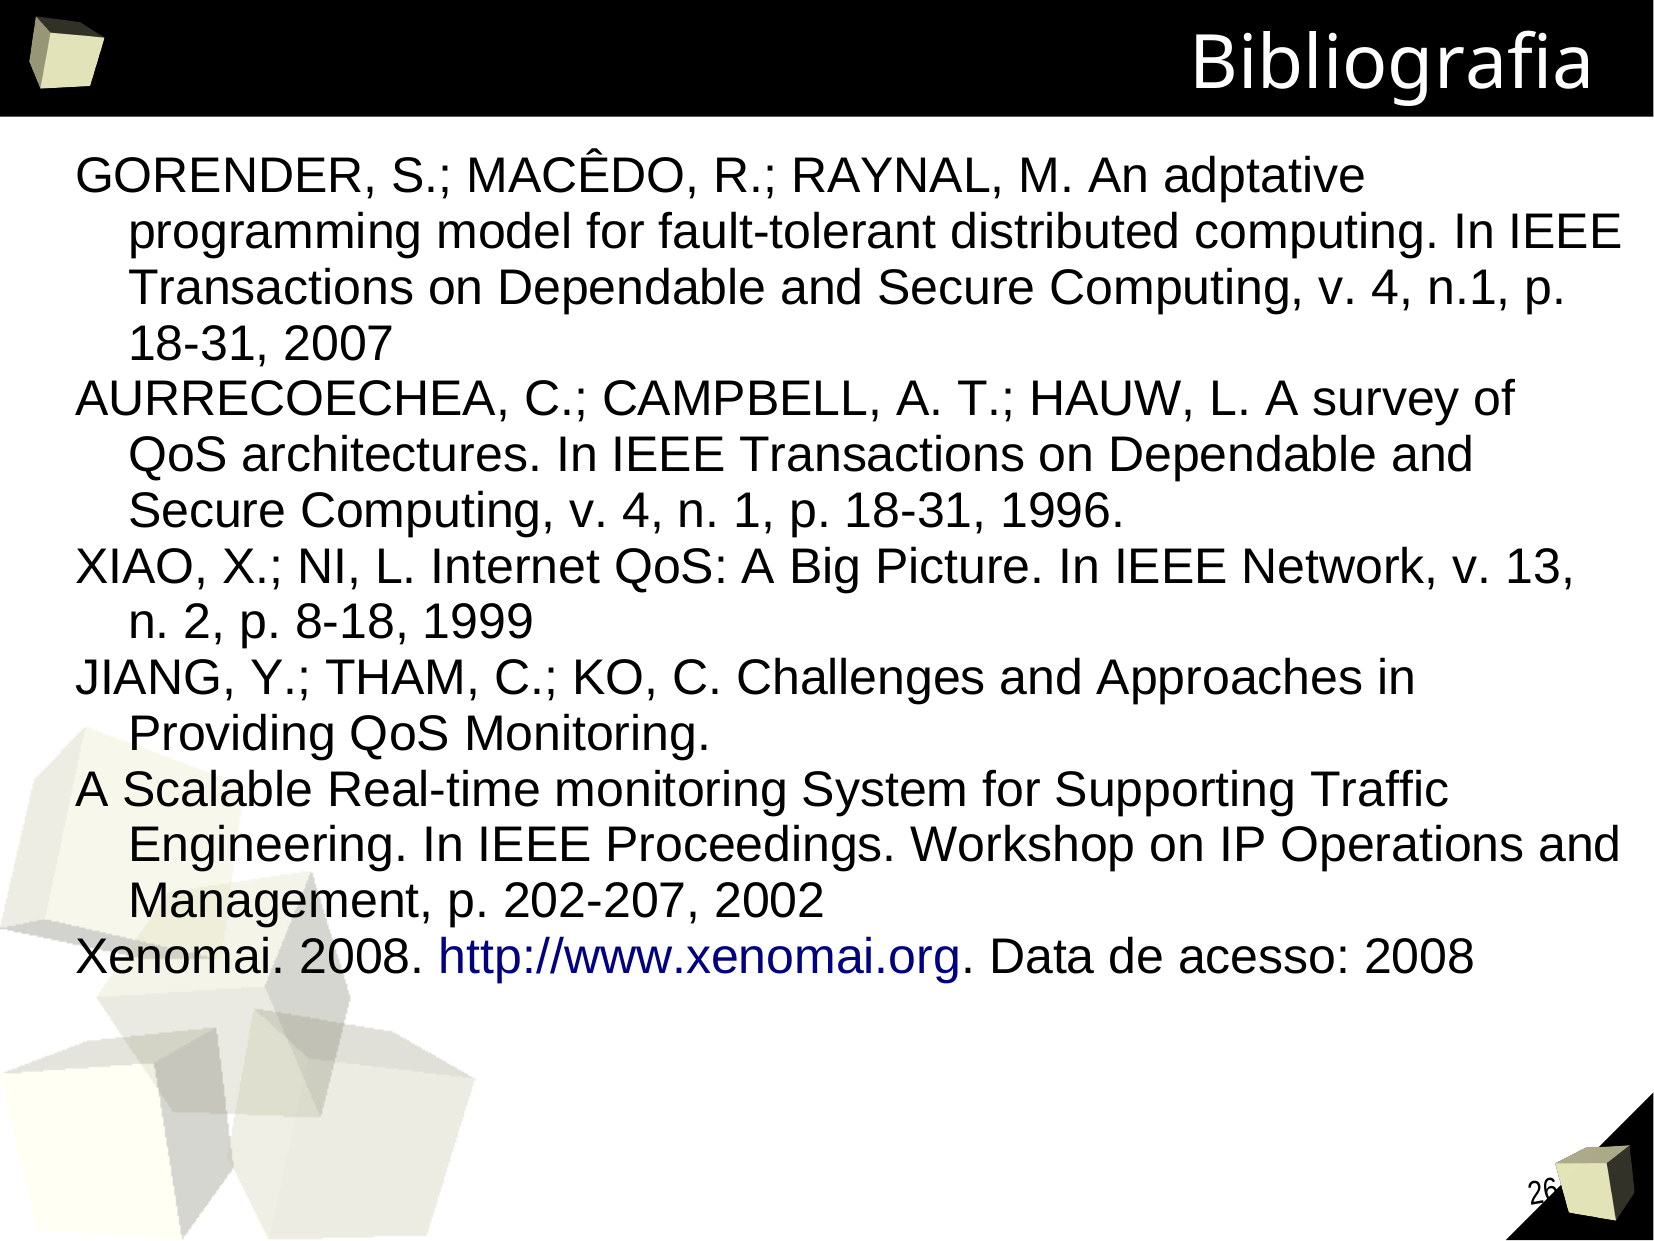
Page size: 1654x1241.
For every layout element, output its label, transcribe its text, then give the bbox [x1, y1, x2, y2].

title Bibliografia [118, 0, 1595, 119]
list GORENDER, S.; MACÊDO, R.; RAYNAL, M. An adptative programming model for fault-tolerant distributed computing. In IEEE Transactions on Dependable and Secure Computing, v. 4, n.1, p. 18-31, 2007 AURRECOECHEA, C.; CAMPBELL, A. T.; HAUW, L. A survey of QoS architectures. In IEEE Transactions on Dependable and Secure Computing, v. 4, n. 1, p. 18-31, 1996. XIAO, X.; NI, L. Internet QoS: A Big Picture. In IEEE Network, v. 13, n. 2, p. 8-18, 1999 JIANG, Y.; THAM, C.; KO, C. Challenges and Approaches in Providing QoS Monitoring. A Scalable Real-time monitoring System for Supporting Traffic Engineering. In IEEE Proceedings. Workshop on IP Operations and Management, p. 202-207, 2002 Xenomai. 2008. http://www.xenomai.org. Data de acesso: 2008 [57, 147, 1625, 984]
picture [0, 726, 477, 1241]
